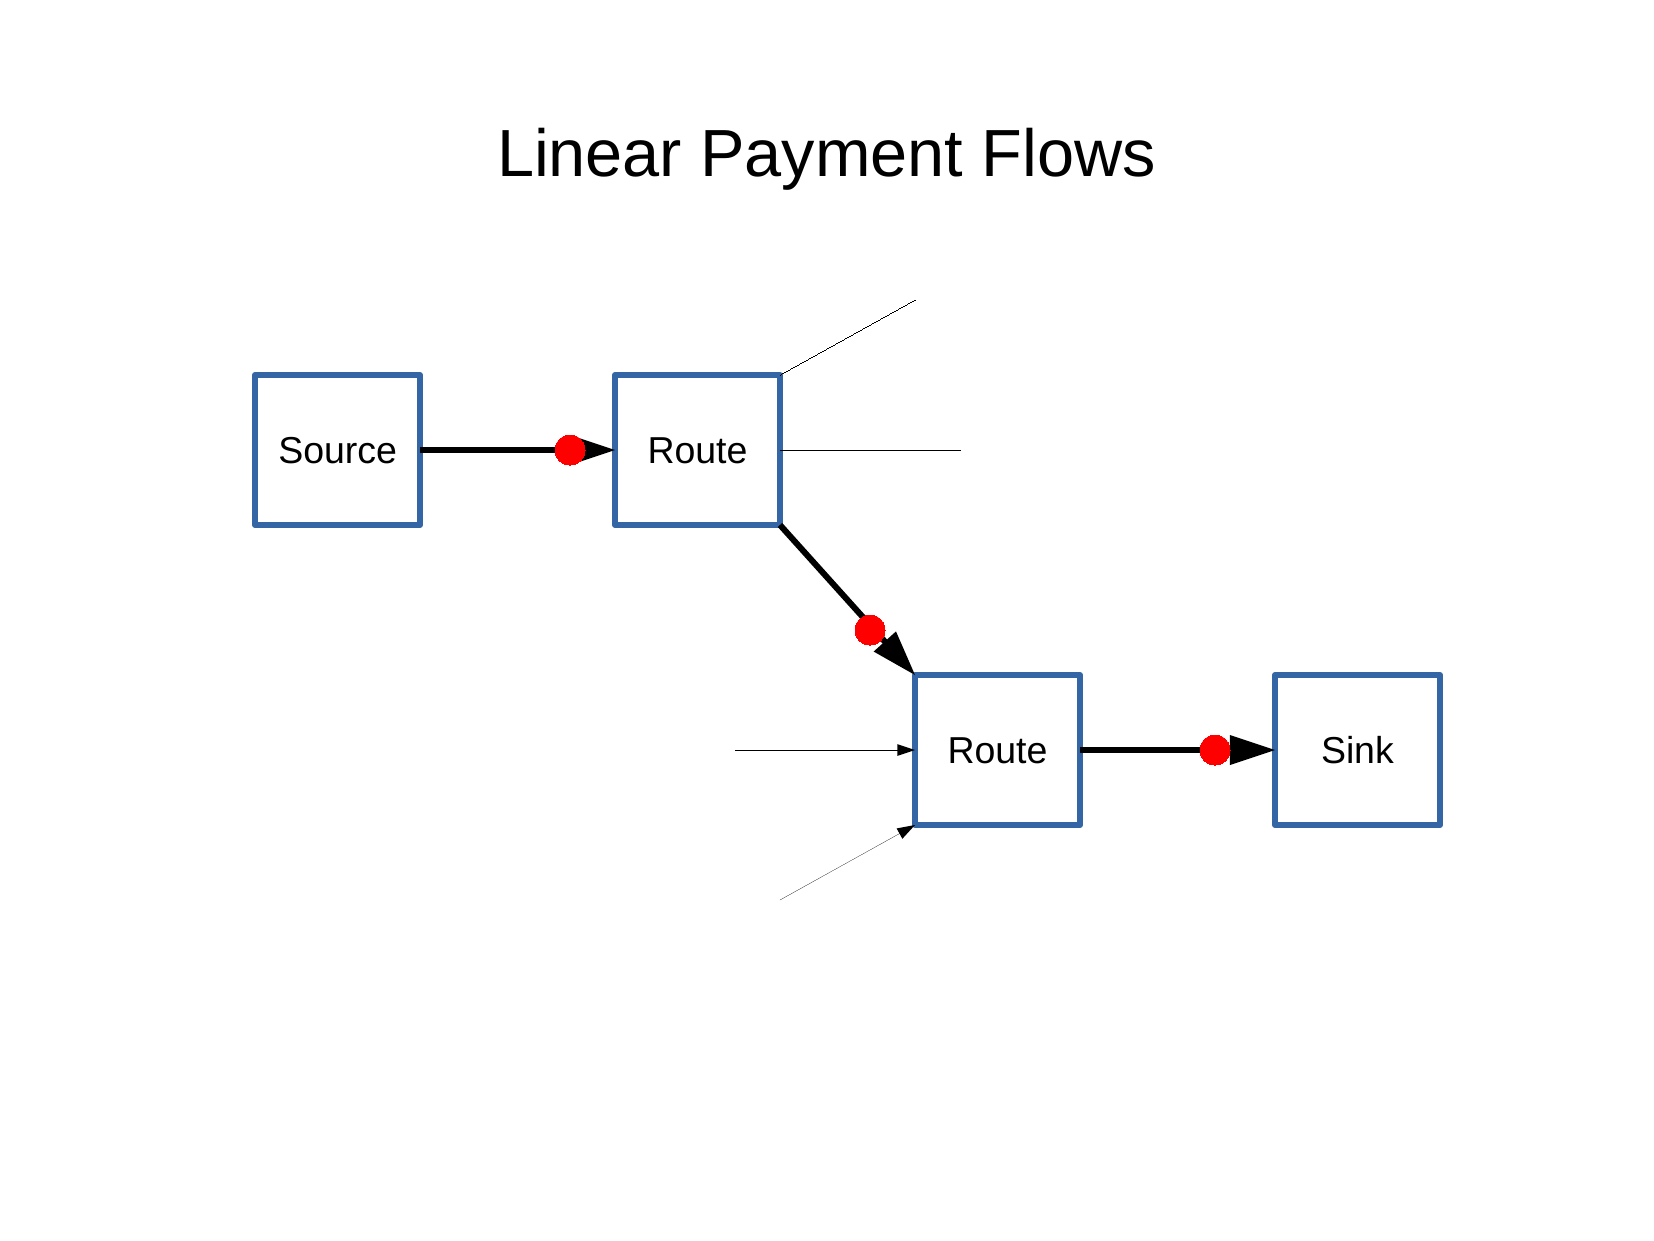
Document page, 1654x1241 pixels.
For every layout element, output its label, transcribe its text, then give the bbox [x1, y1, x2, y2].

text_box Source [255, 375, 421, 526]
text_box [555, 435, 586, 466]
text_box Route [915, 675, 1081, 826]
text_box [855, 615, 886, 646]
text_box Route [615, 375, 781, 526]
title Linear Payment Flows [82, 49, 1571, 257]
text_box [1200, 735, 1231, 766]
text_box Sink [1275, 675, 1441, 826]
